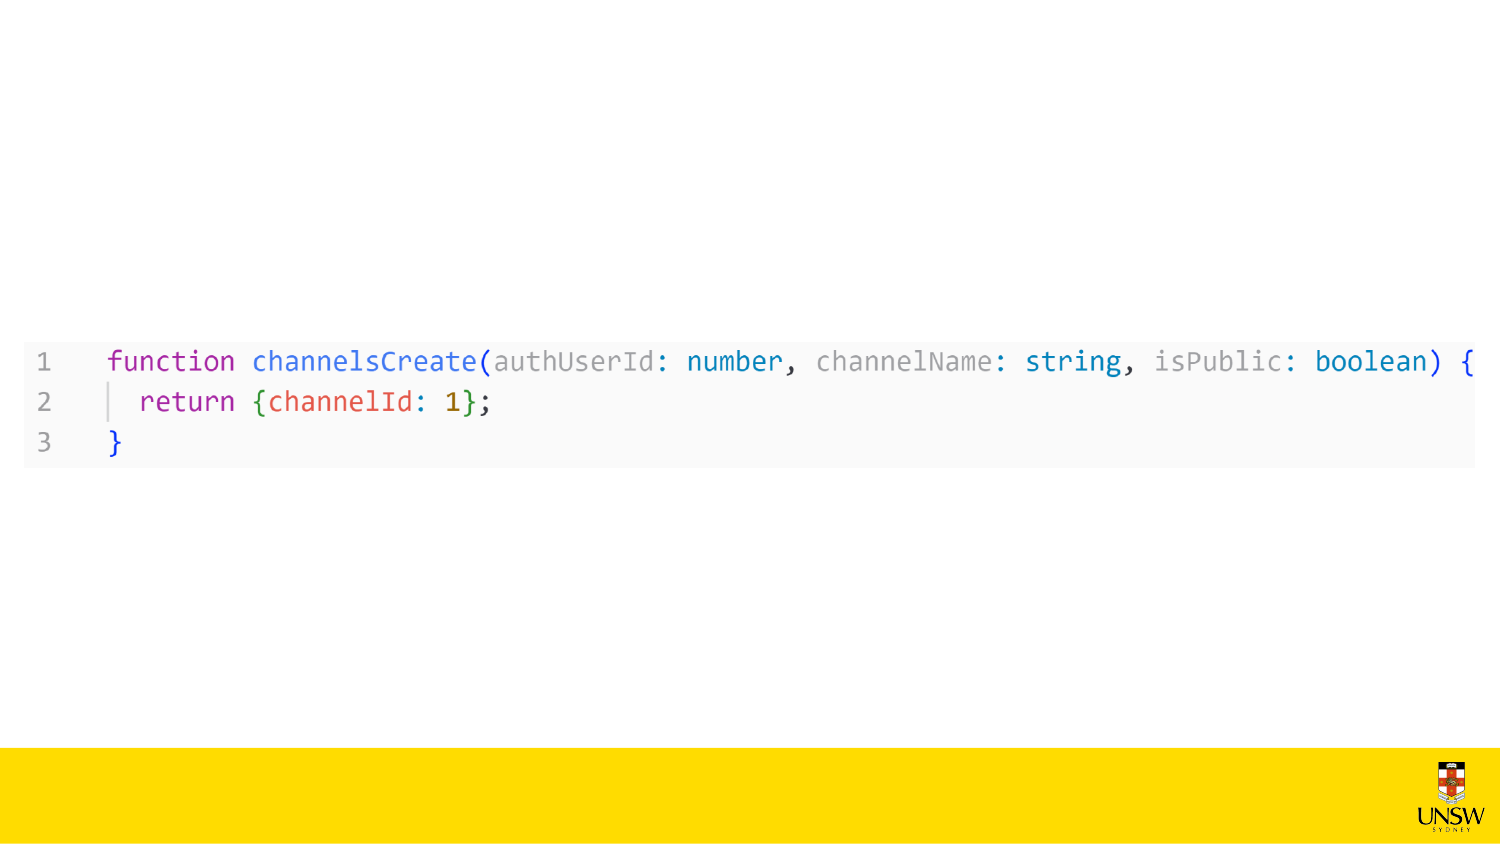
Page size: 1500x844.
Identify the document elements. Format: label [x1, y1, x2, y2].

picture [1418, 762, 1485, 832]
picture [24, 342, 1475, 468]
